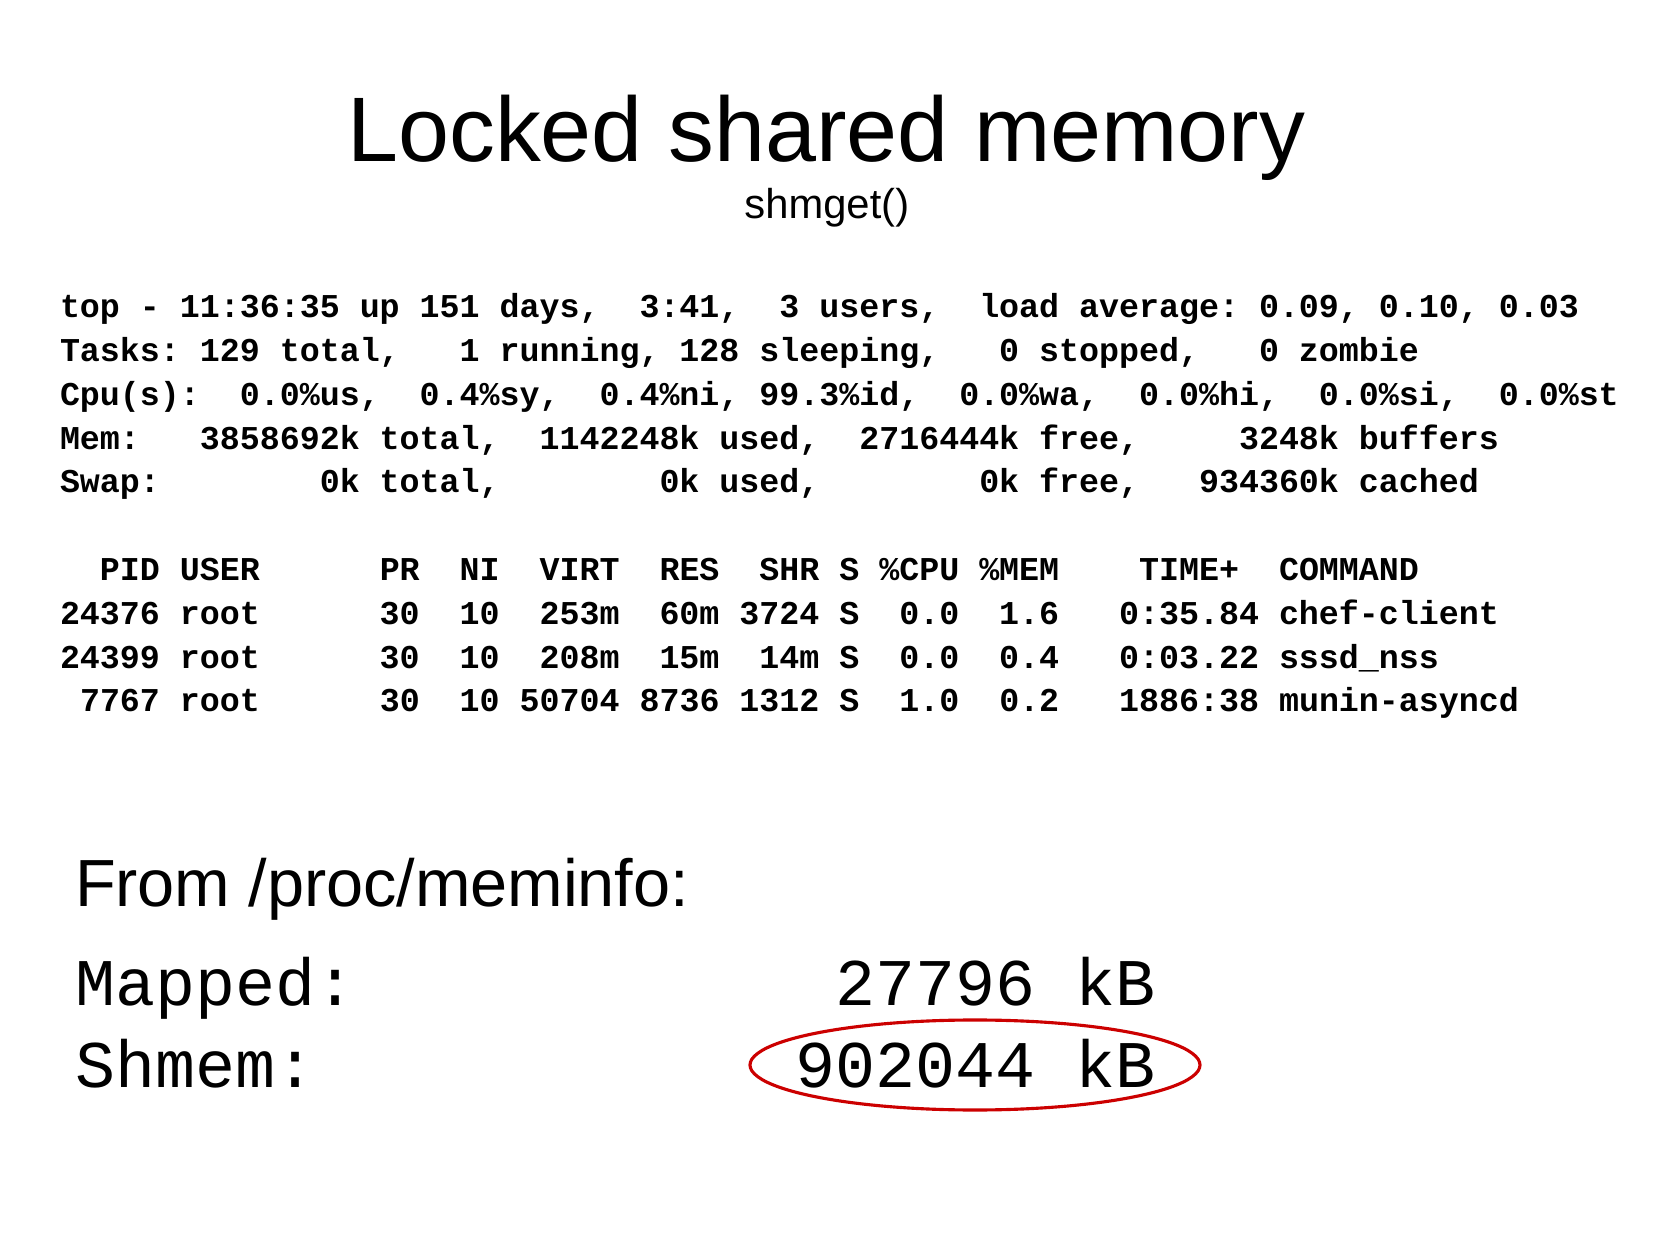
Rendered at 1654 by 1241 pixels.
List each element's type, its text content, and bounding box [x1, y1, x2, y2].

list top - 11:36:35 up 151 days, 3:41, 3 users, load average: 0.09, 0.10, 0.03 Tasks: 129 total, 1 running, 128 sleeping, 0 stopped, 0 zombie Cpu(s): 0.0%us, 0.4%sy, 0.4%ni, 99.3%id, 0.0%wa, 0.0%hi, 0.0%si, 0.0%st Mem: 3858692k total, 1142248k used, 2716444k free, 3248k buffers Swap: 0k total, 0k used, 0k free, 934360k cached PID USER PR NI VIRT RES SHR S %CPU %MEM TIME+ COMMAND 24376 root 30 10 253m 60m 3724 S 0.0 1.6 0:35.84 chef-client 24399 root 30 10 208m 15m 14m S 0.0 0.4 0:03.22 sssd_nss 7767 root 30 10 50704 8736 1312 S 1.0 0.2 1886:38 munin-asyncd [60, 290, 1636, 720]
title Locked shared memory shmget() [82, 49, 1571, 257]
list From /proc/meminfo: Mapped: 27796 kB Shmem: 902044 kB [75, 846, 1564, 1237]
